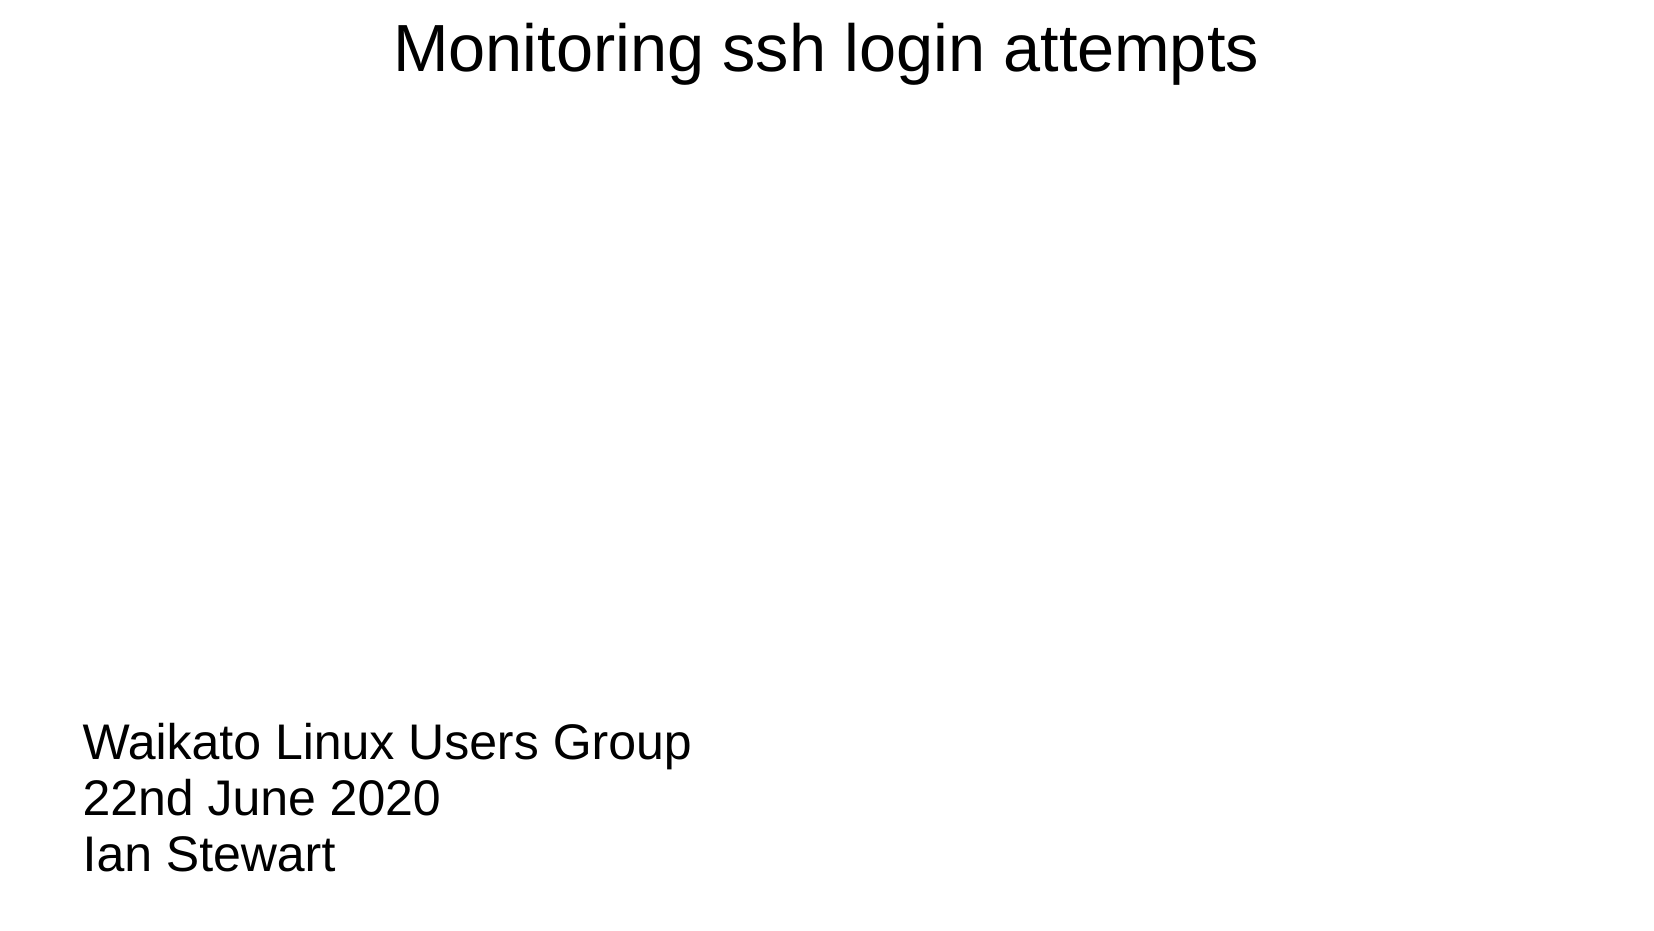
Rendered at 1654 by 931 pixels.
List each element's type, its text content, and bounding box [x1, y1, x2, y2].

subtitle Waikato Linux Users Group 22nd June 2020 Ian Stewart [82, 714, 1571, 882]
title Monitoring ssh login attempts [82, 10, 1571, 86]
